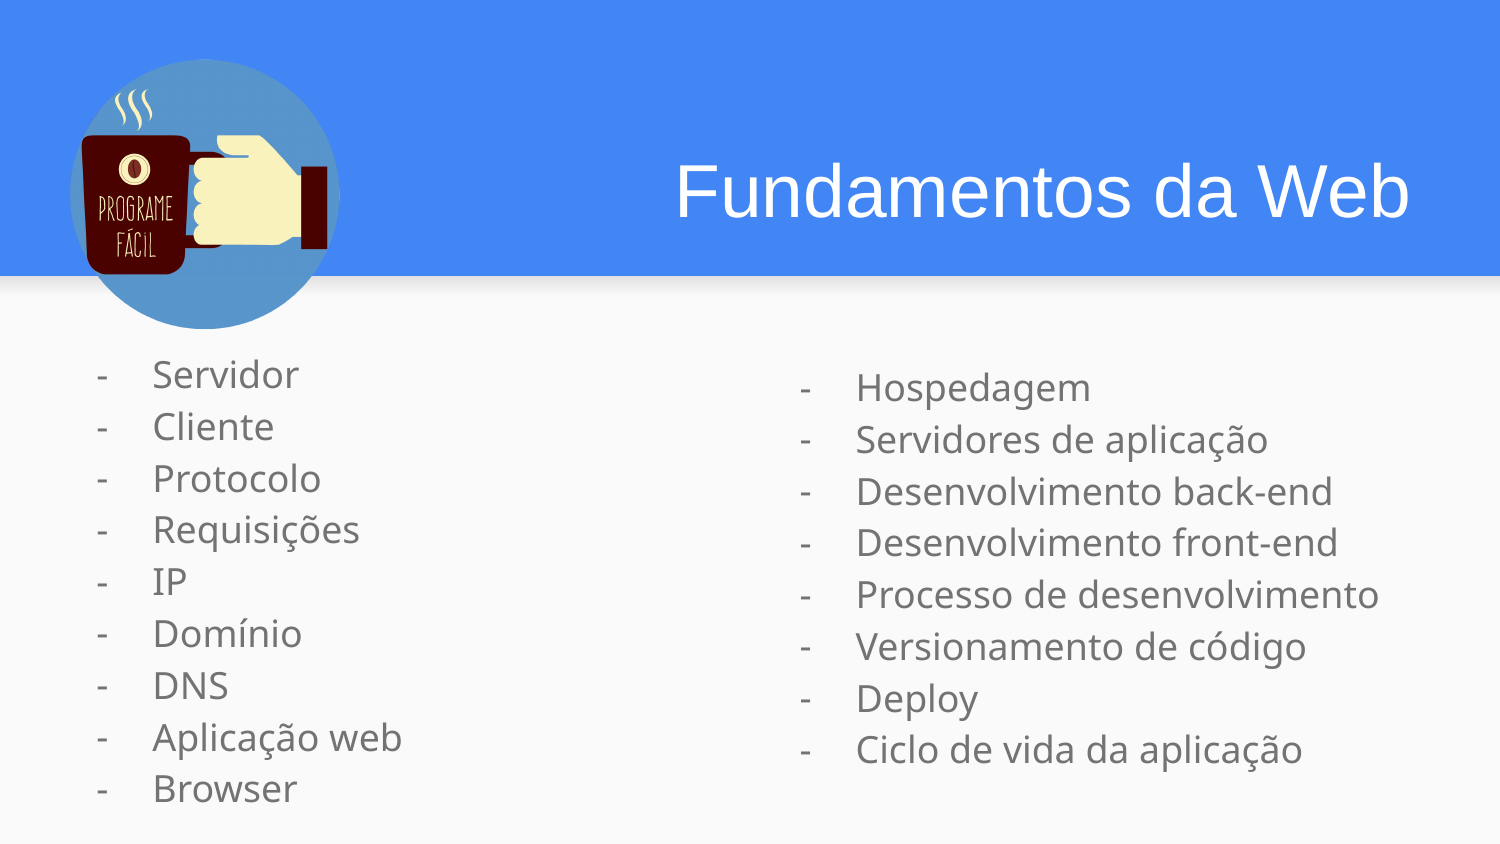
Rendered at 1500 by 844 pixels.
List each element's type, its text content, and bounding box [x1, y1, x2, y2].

list Servidor Cliente Protocolo Requisições IP Domínio DNS Aplicação web Browser [62, 329, 741, 807]
list Hospedagem Servidores de aplicação Desenvolvimento back-end Desenvolvimento front-end Processo de desenvolvimento Versionamento de código Deploy Ciclo de vida da aplicação [765, 342, 1444, 820]
title Fundamentos da Web [385, 121, 1427, 248]
picture [24, 57, 385, 330]
